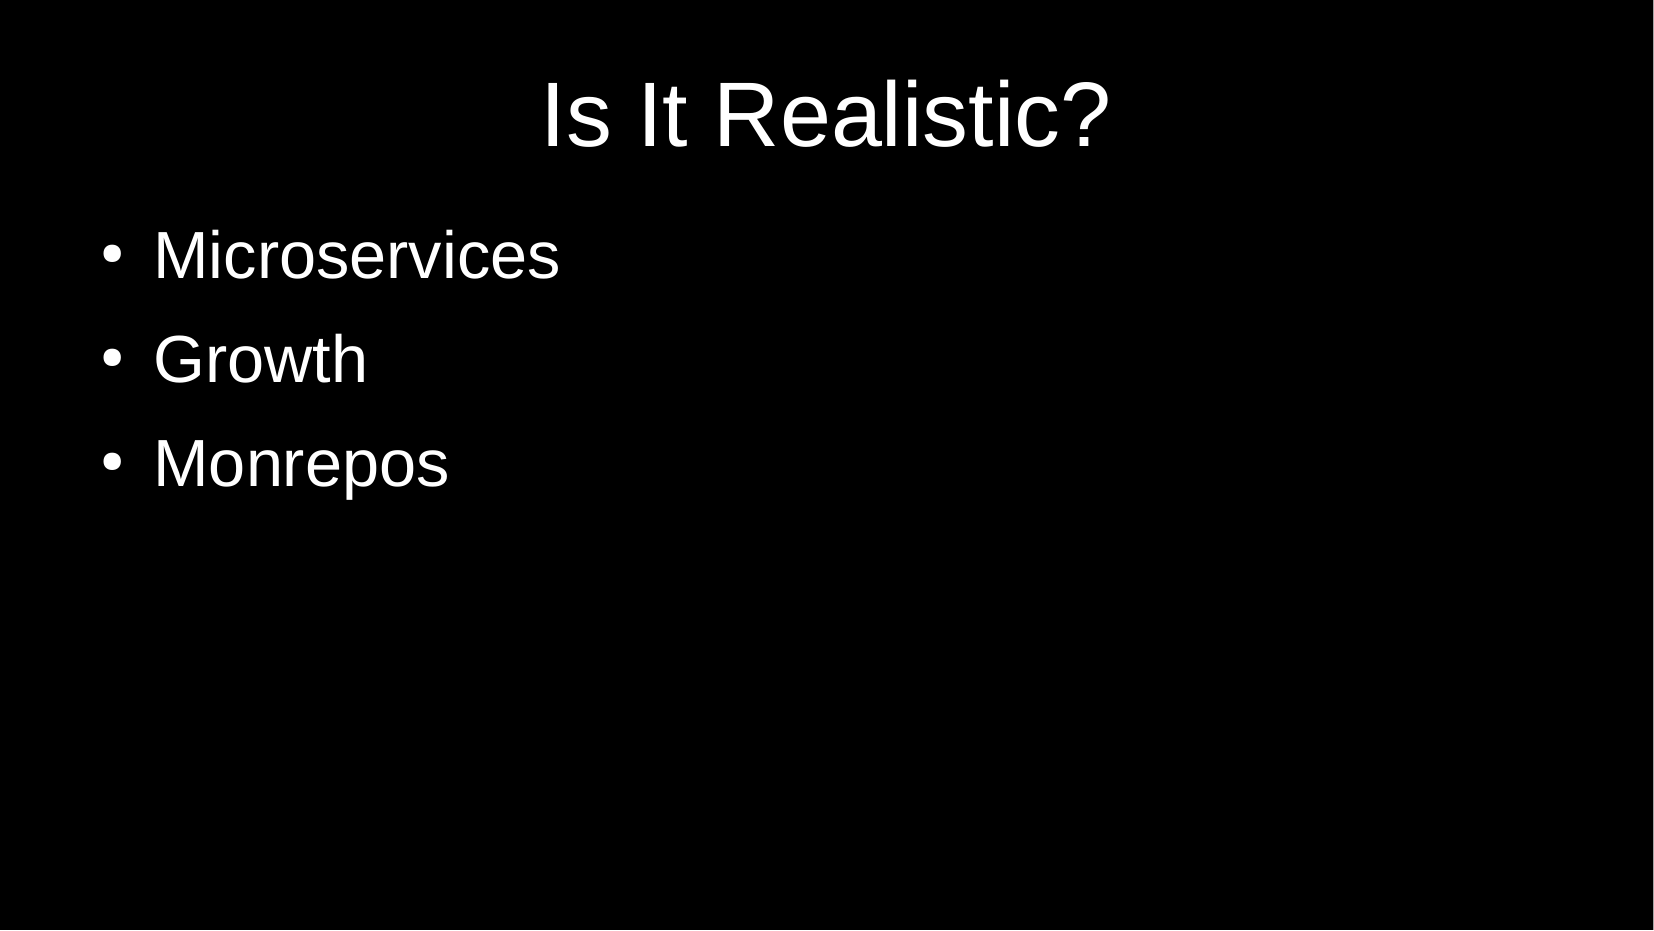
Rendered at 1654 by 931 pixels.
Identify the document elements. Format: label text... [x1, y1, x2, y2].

title Is It Realistic? [82, 37, 1571, 193]
list Microservices Growth Monrepos [82, 217, 1571, 758]
